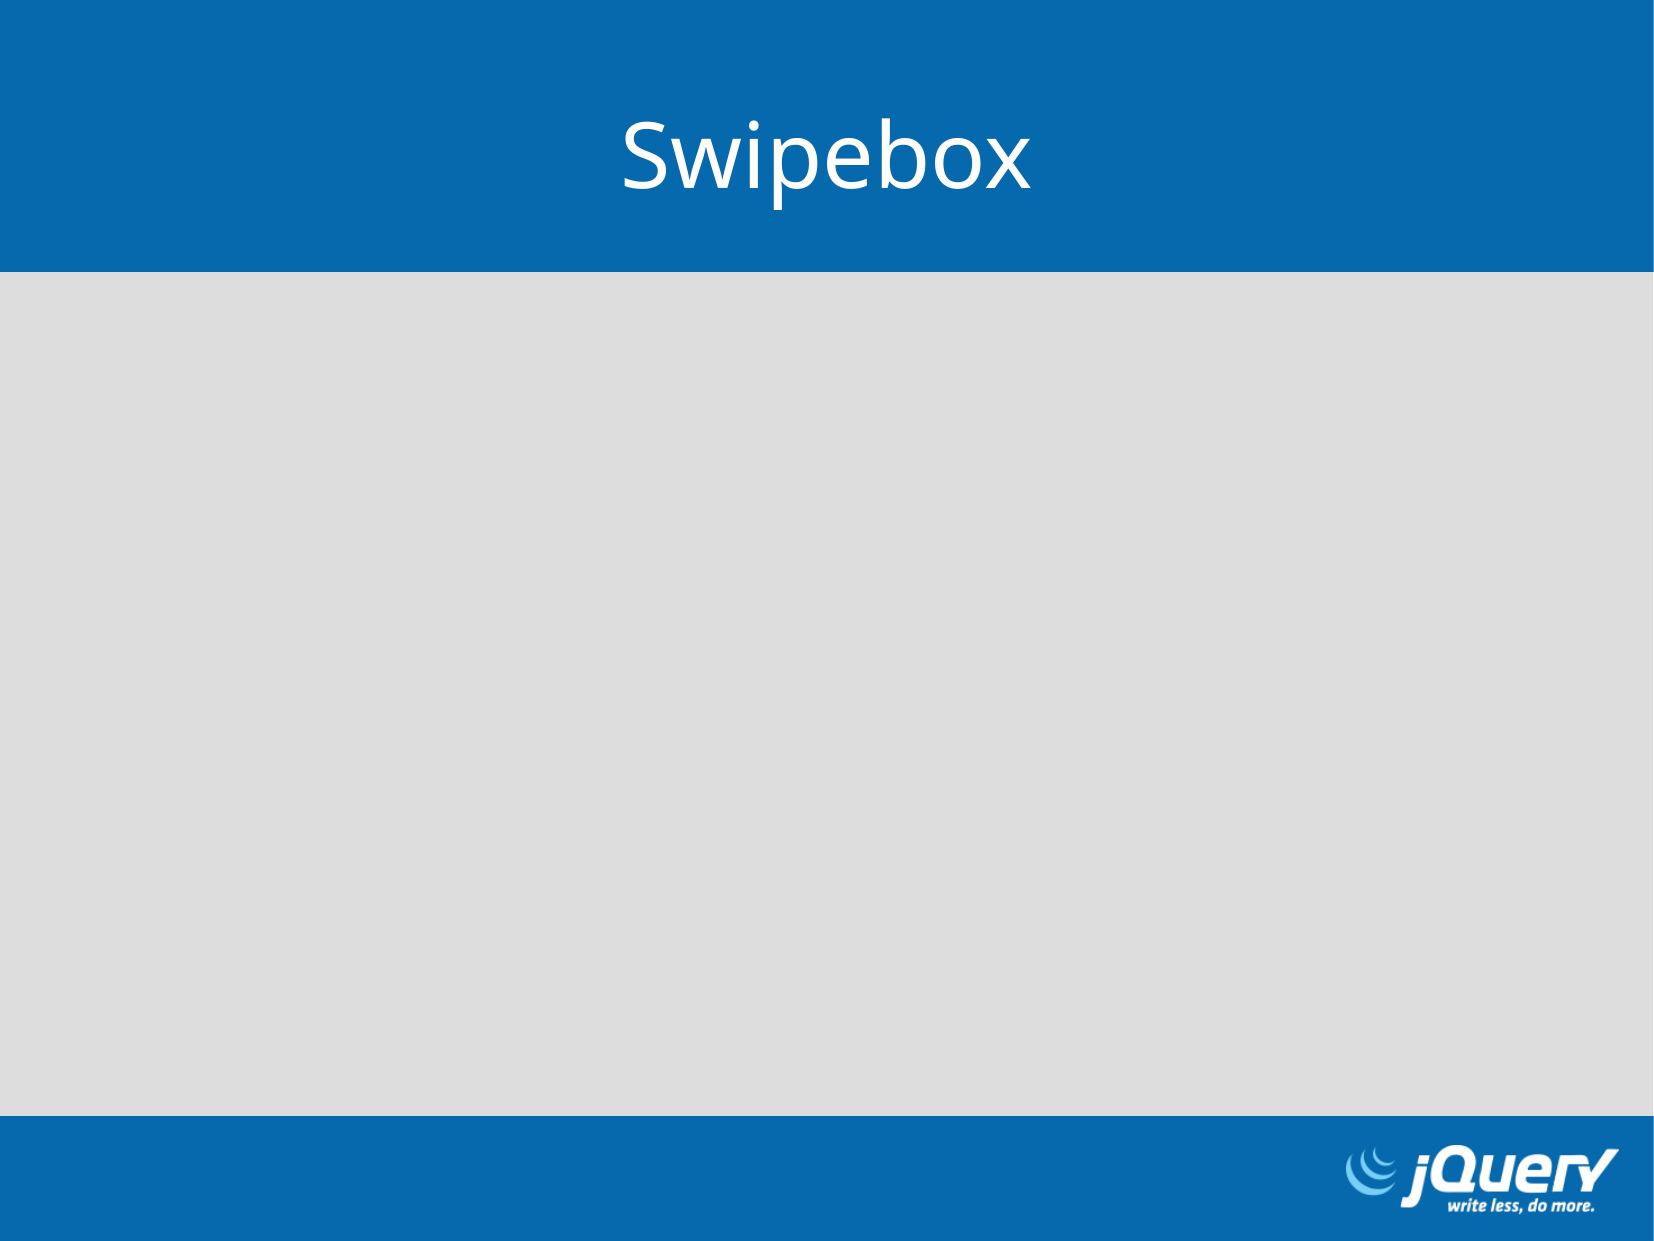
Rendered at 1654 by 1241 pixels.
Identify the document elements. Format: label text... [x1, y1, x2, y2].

picture [0, 1116, 1654, 1241]
picture [0, 0, 1654, 272]
title Swipebox [82, 49, 1571, 257]
